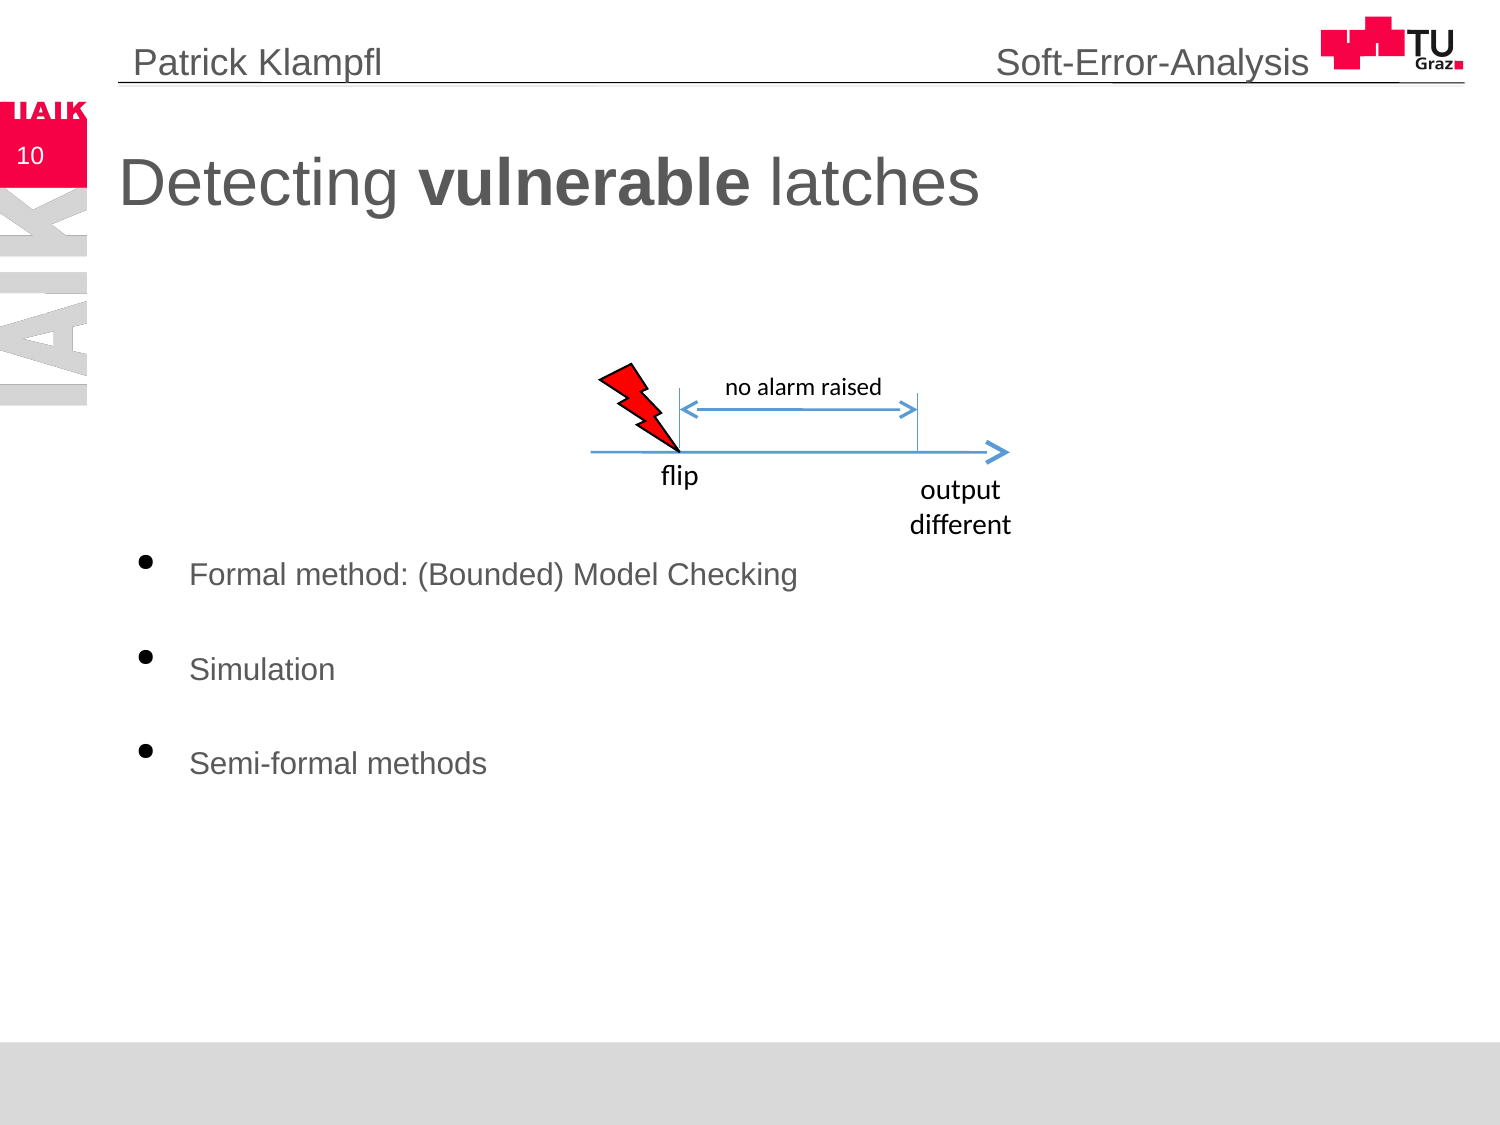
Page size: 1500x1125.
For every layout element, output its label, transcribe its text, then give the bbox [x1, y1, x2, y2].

text_box no alarm raised [680, 330, 928, 453]
picture [1318, 12, 1466, 73]
text_box flip [646, 448, 784, 499]
title Detecting vulnerable latches [118, 138, 1469, 237]
picture [0, 1, 87, 406]
text_box [599, 363, 677, 448]
list Formal method: (Bounded) Model Checking Simulation Semi-formal methods [118, 248, 1469, 1038]
slide_number <number> [1, 124, 84, 185]
text_box output different [876, 462, 1046, 548]
